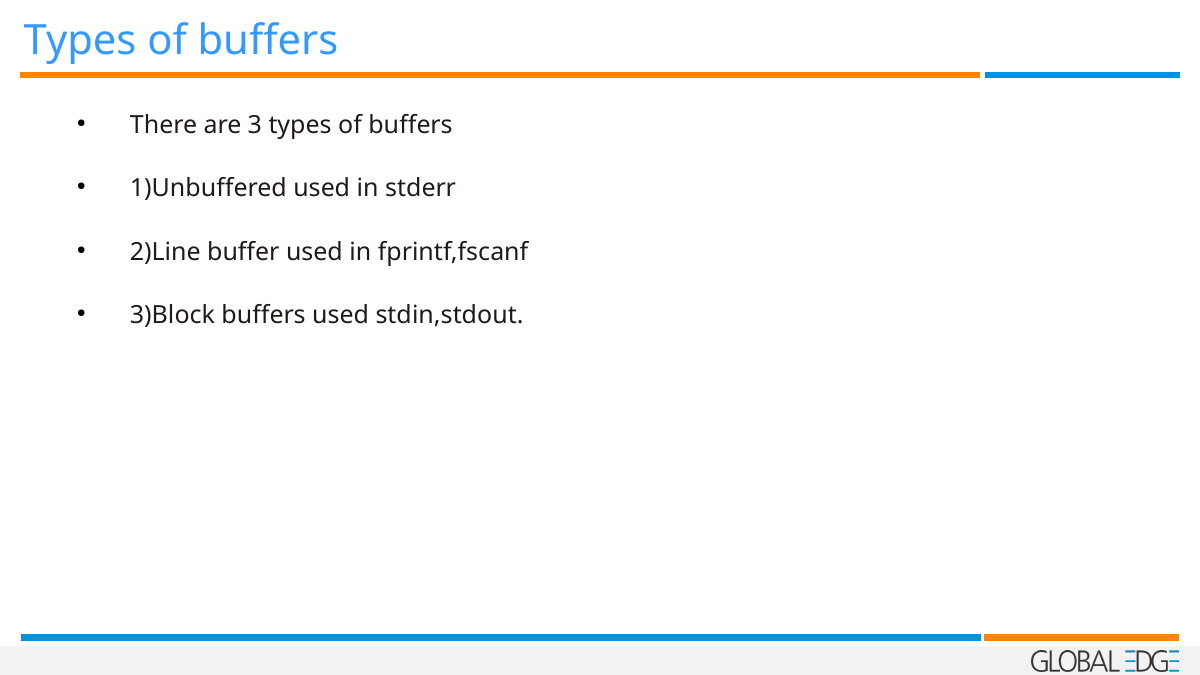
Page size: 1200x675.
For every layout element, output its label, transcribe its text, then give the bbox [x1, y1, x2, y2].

picture [1031, 650, 1179, 672]
title Types of buffers [23, 11, 1099, 65]
list There are 3 types of buffers 1)Unbuffered used in stderr 2)Line buffer used in fprintf,fscanf 3)Block buffers used stdin,stdout. [59, 106, 1114, 647]
